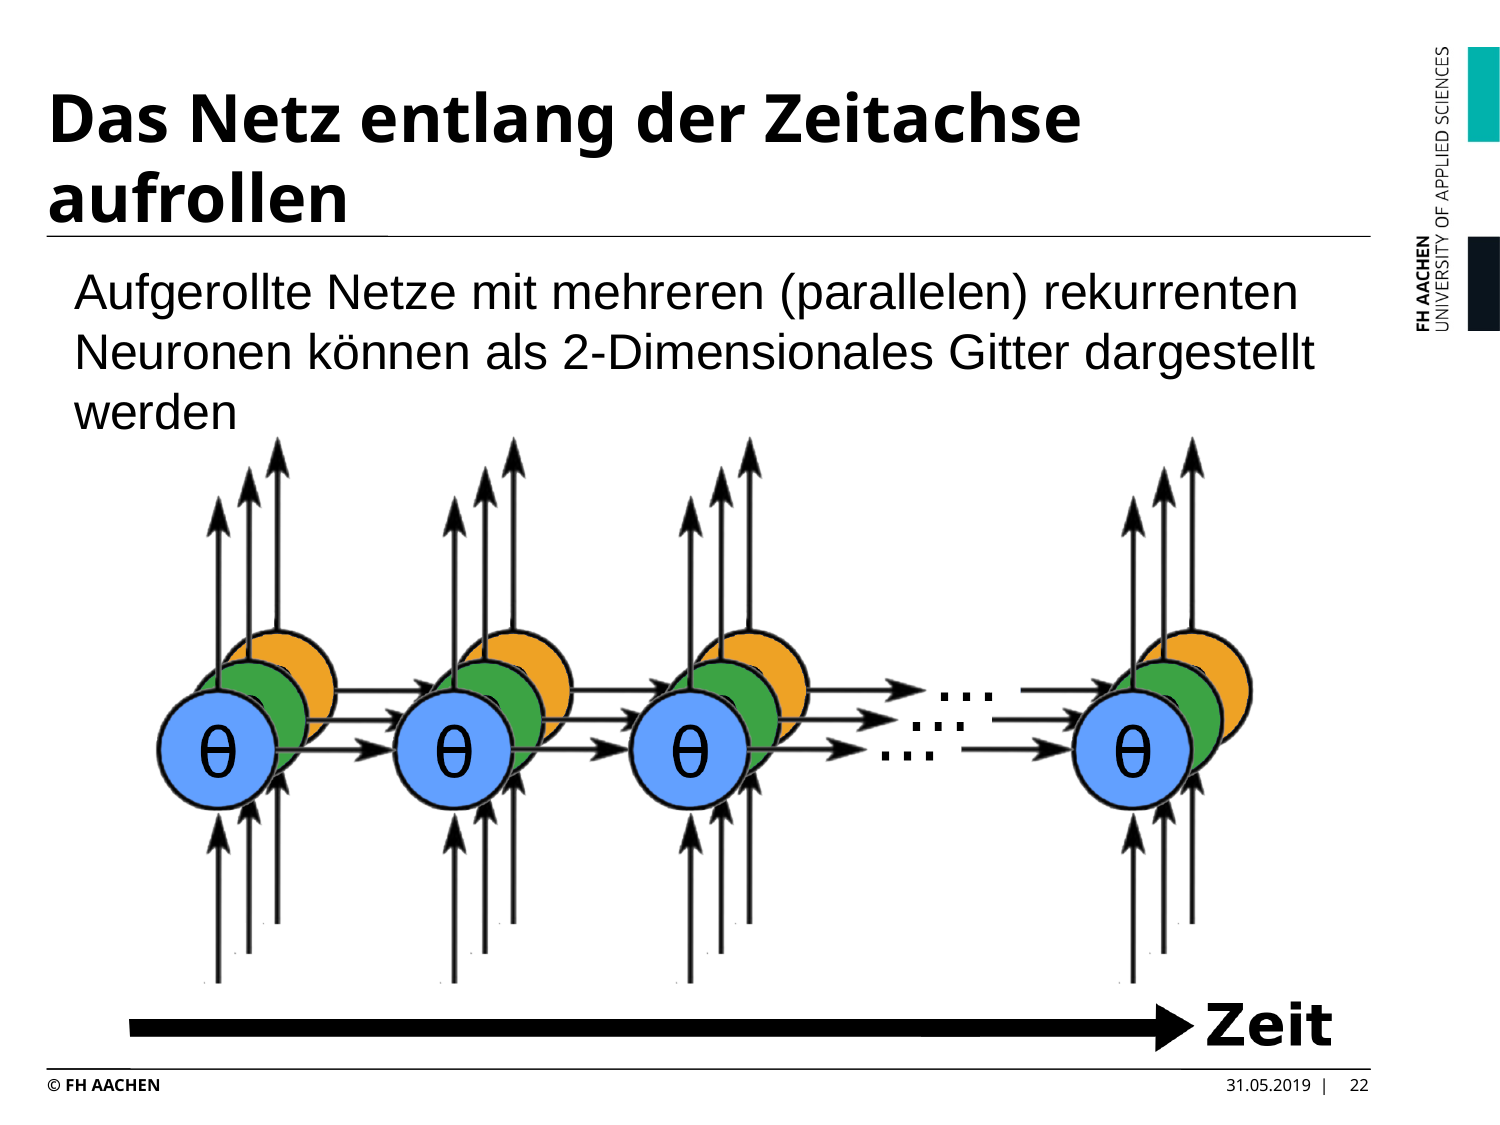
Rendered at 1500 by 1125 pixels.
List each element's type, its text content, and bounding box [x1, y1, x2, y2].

text_box Aufgerollte Netze mit mehreren (parallelen) rekurrenten Neuronen können als 2-Dimensionales Gitter dargestellt werden [59, 251, 1359, 507]
title Das Netz entlang der Zeitachse aufrollen [47, 76, 1371, 237]
picture [129, 507, 1332, 1052]
picture [1404, 47, 1500, 331]
